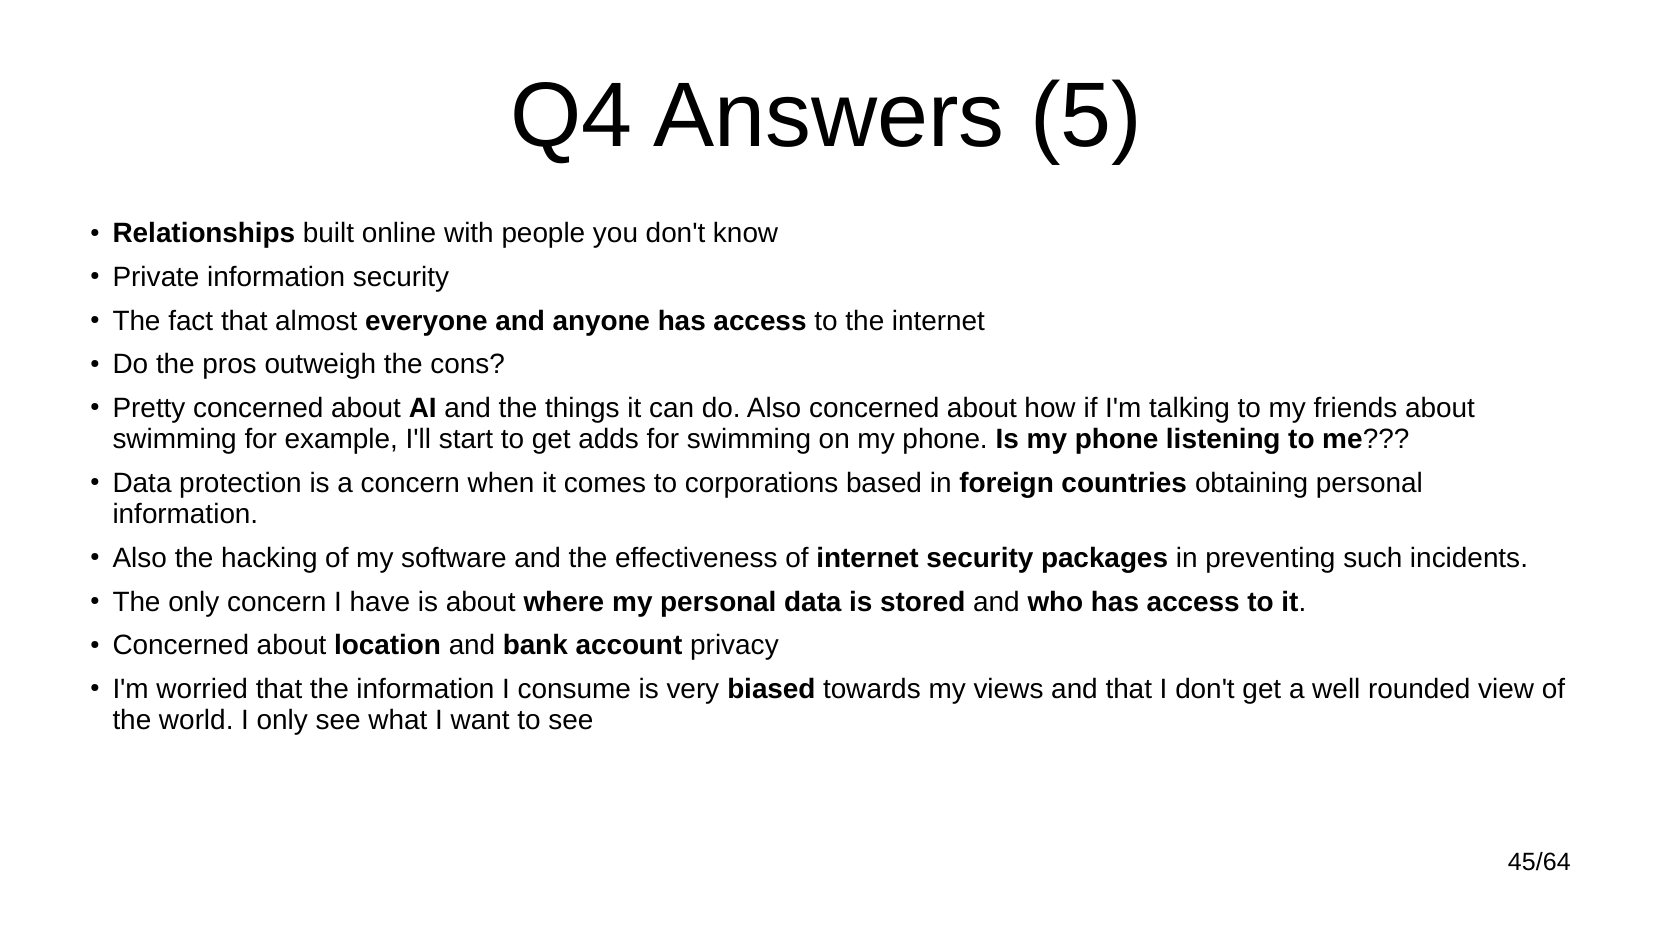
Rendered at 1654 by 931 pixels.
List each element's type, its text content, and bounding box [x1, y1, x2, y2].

title Q4 Answers (5) [82, 37, 1571, 193]
list Relationships built online with people you don't know Private information security The fact that almost everyone and anyone has access to the internet Do the pros outweigh the cons? Pretty concerned about AI and the things it can do. Also concerned about how if I'm talking to my friends about swimming for example, I'll start to get adds for swimming on my phone. Is my phone listening to me??? Data protection is a concern when it comes to corporations based in foreign countries obtaining personal information. Also the hacking of my software and the effectiveness of internet security packages in preventing such incidents. The only concern I have is about where my personal data is stored and who has access to it. Concerned about location and bank account privacy I'm worried that the information I consume is very biased towards my views and that I don't get a well rounded view of the world. I only see what I want to see [82, 217, 1571, 758]
